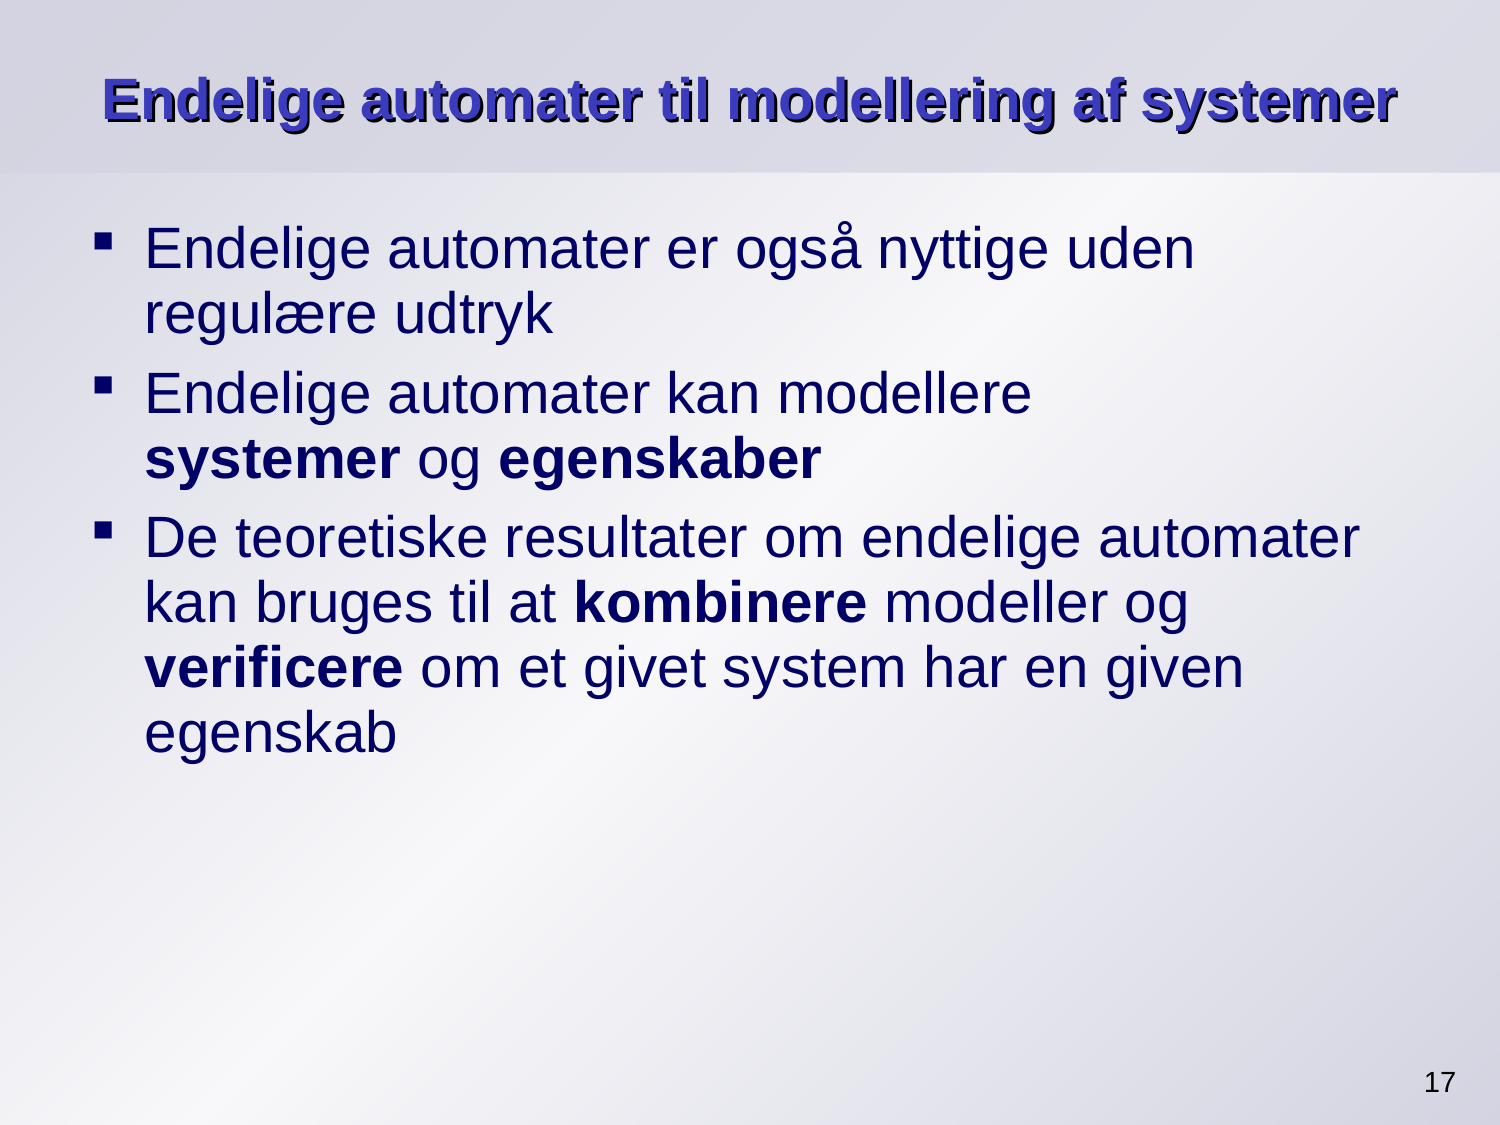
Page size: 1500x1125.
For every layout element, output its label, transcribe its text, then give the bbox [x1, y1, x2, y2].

list Endelige automater er også nyttige uden regulære udtryk Endelige automater kan modellere systemer og egenskaber De teoretiske resultater om endelige automater kan bruges til at kombinere modeller og verificere om et givet system har en given egenskab [74, 208, 1459, 1048]
title Endelige automater til modellering af systemer [75, 24, 1426, 174]
